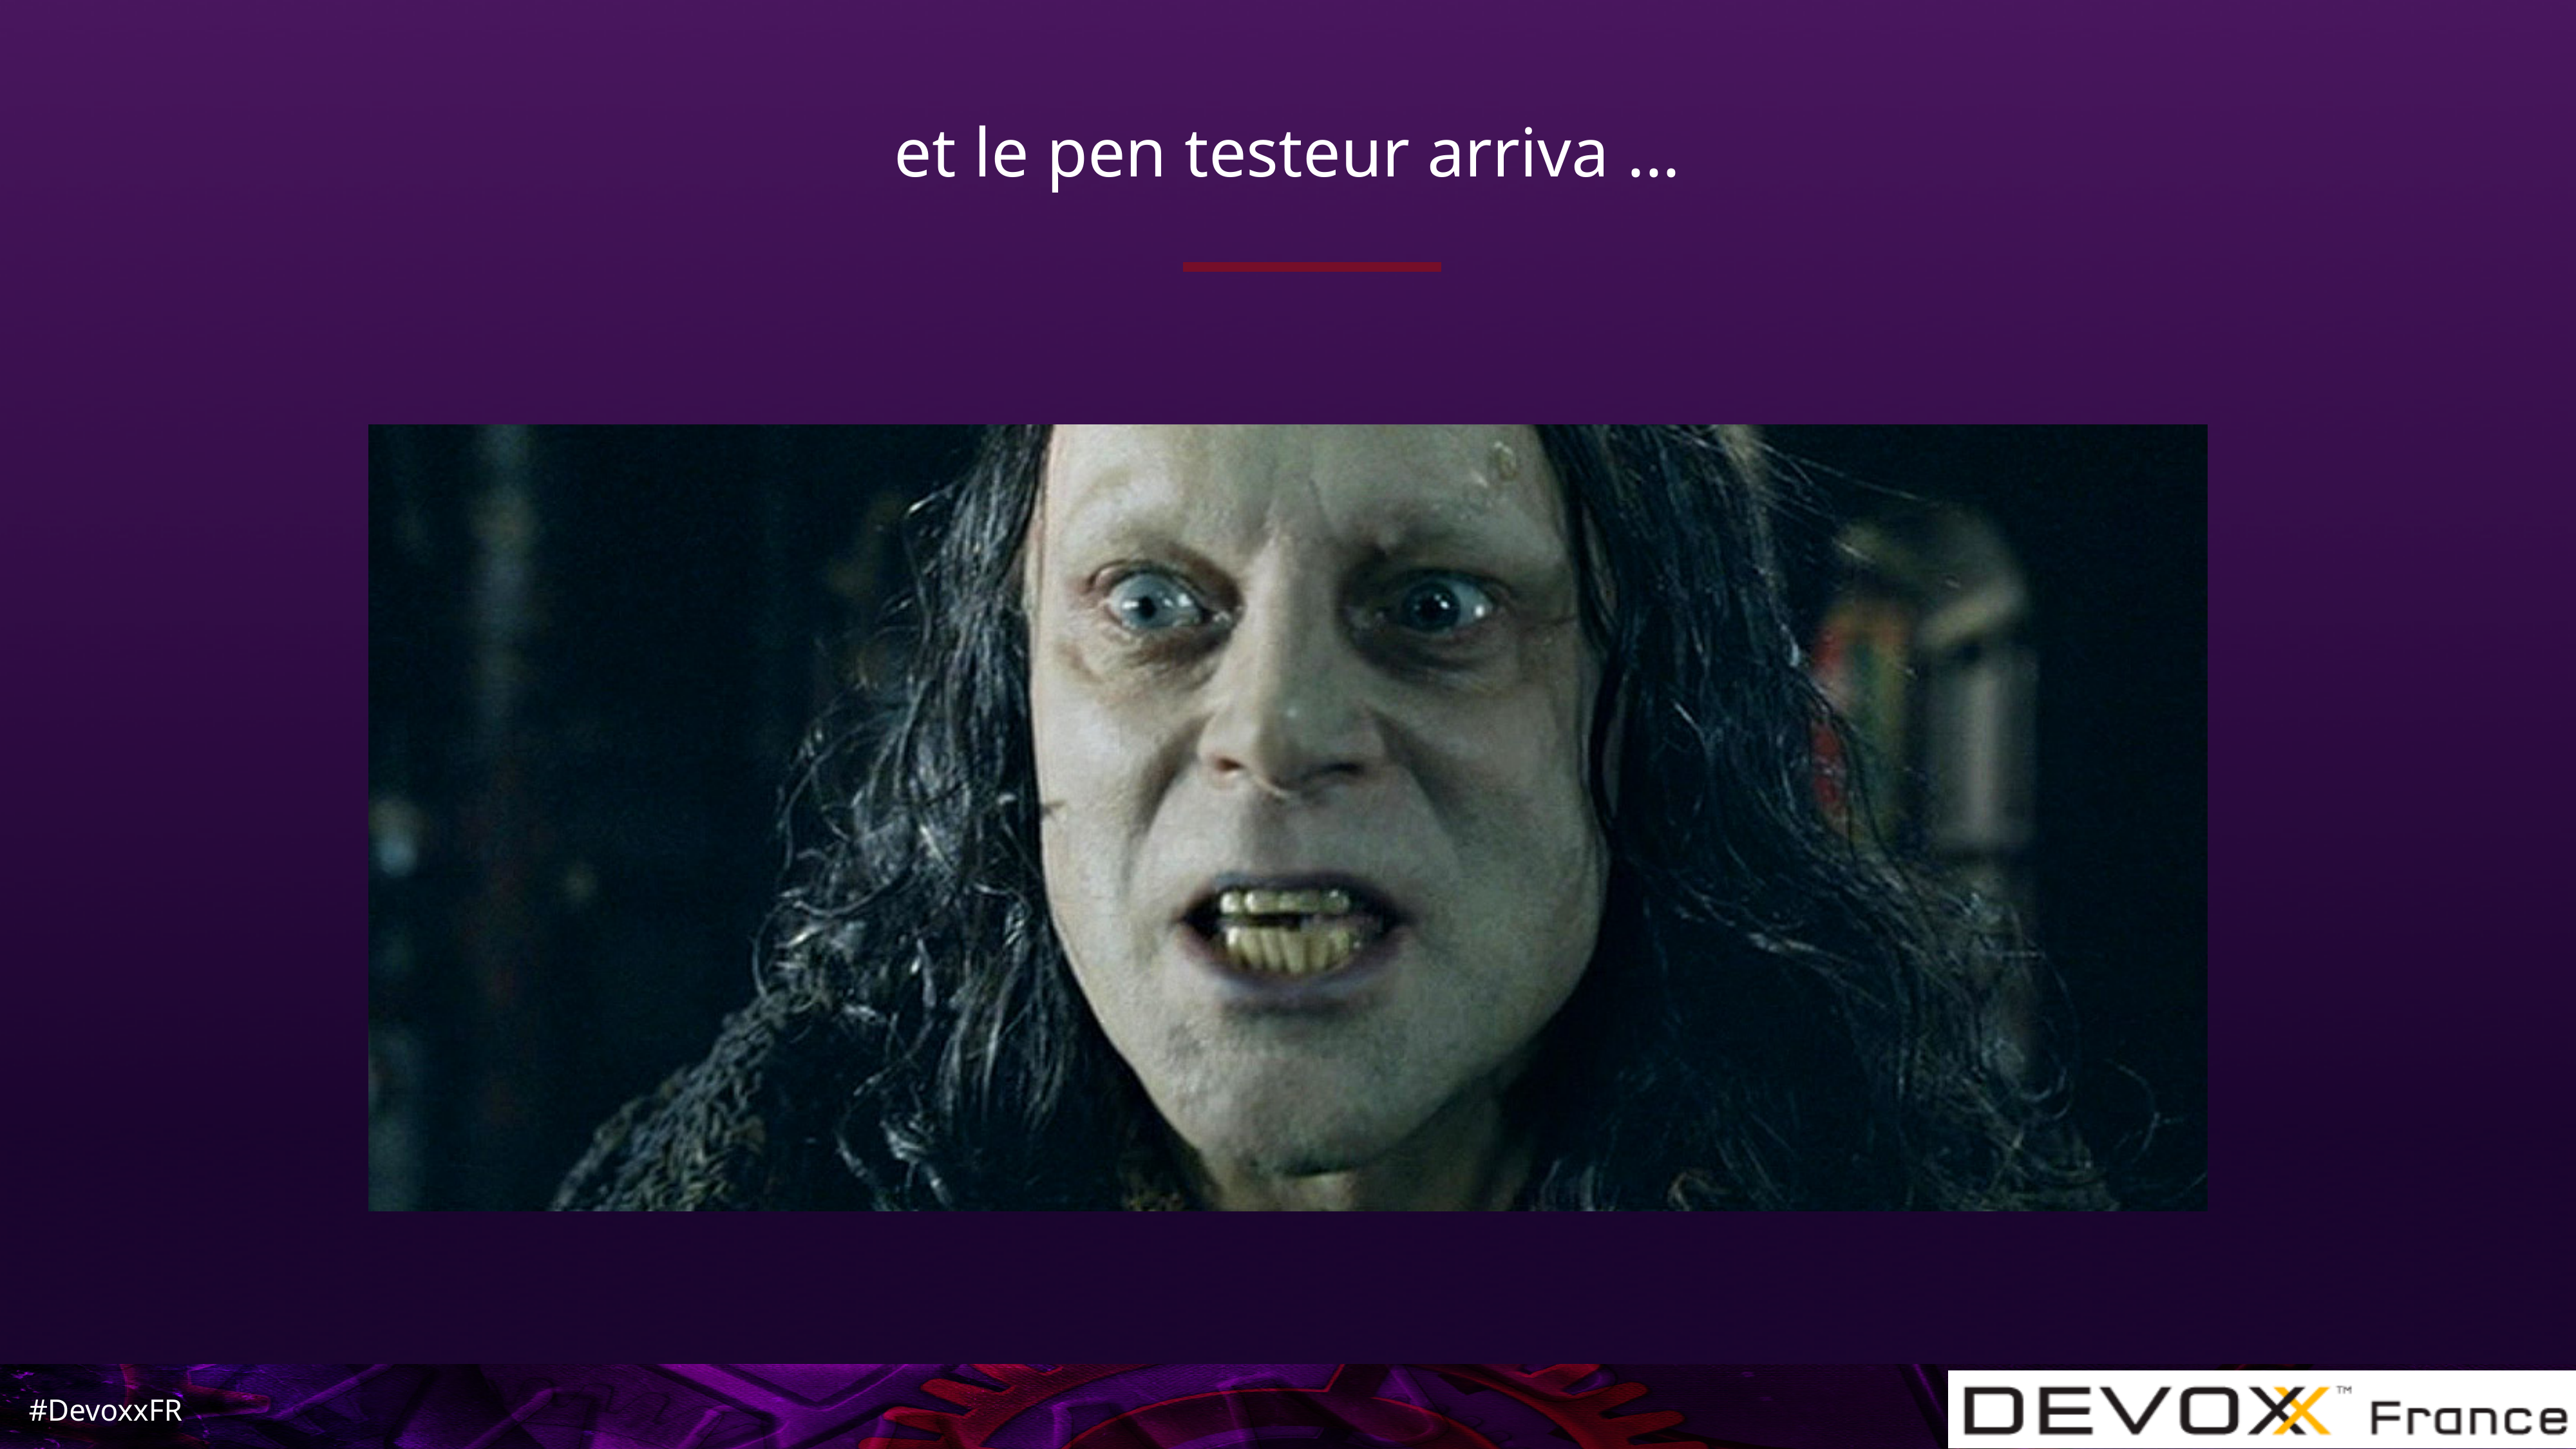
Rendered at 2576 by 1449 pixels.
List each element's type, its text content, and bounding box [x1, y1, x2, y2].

title et le pen testeur arriva ... [510, 14, 2065, 287]
picture [0, 0, 2576, 1449]
